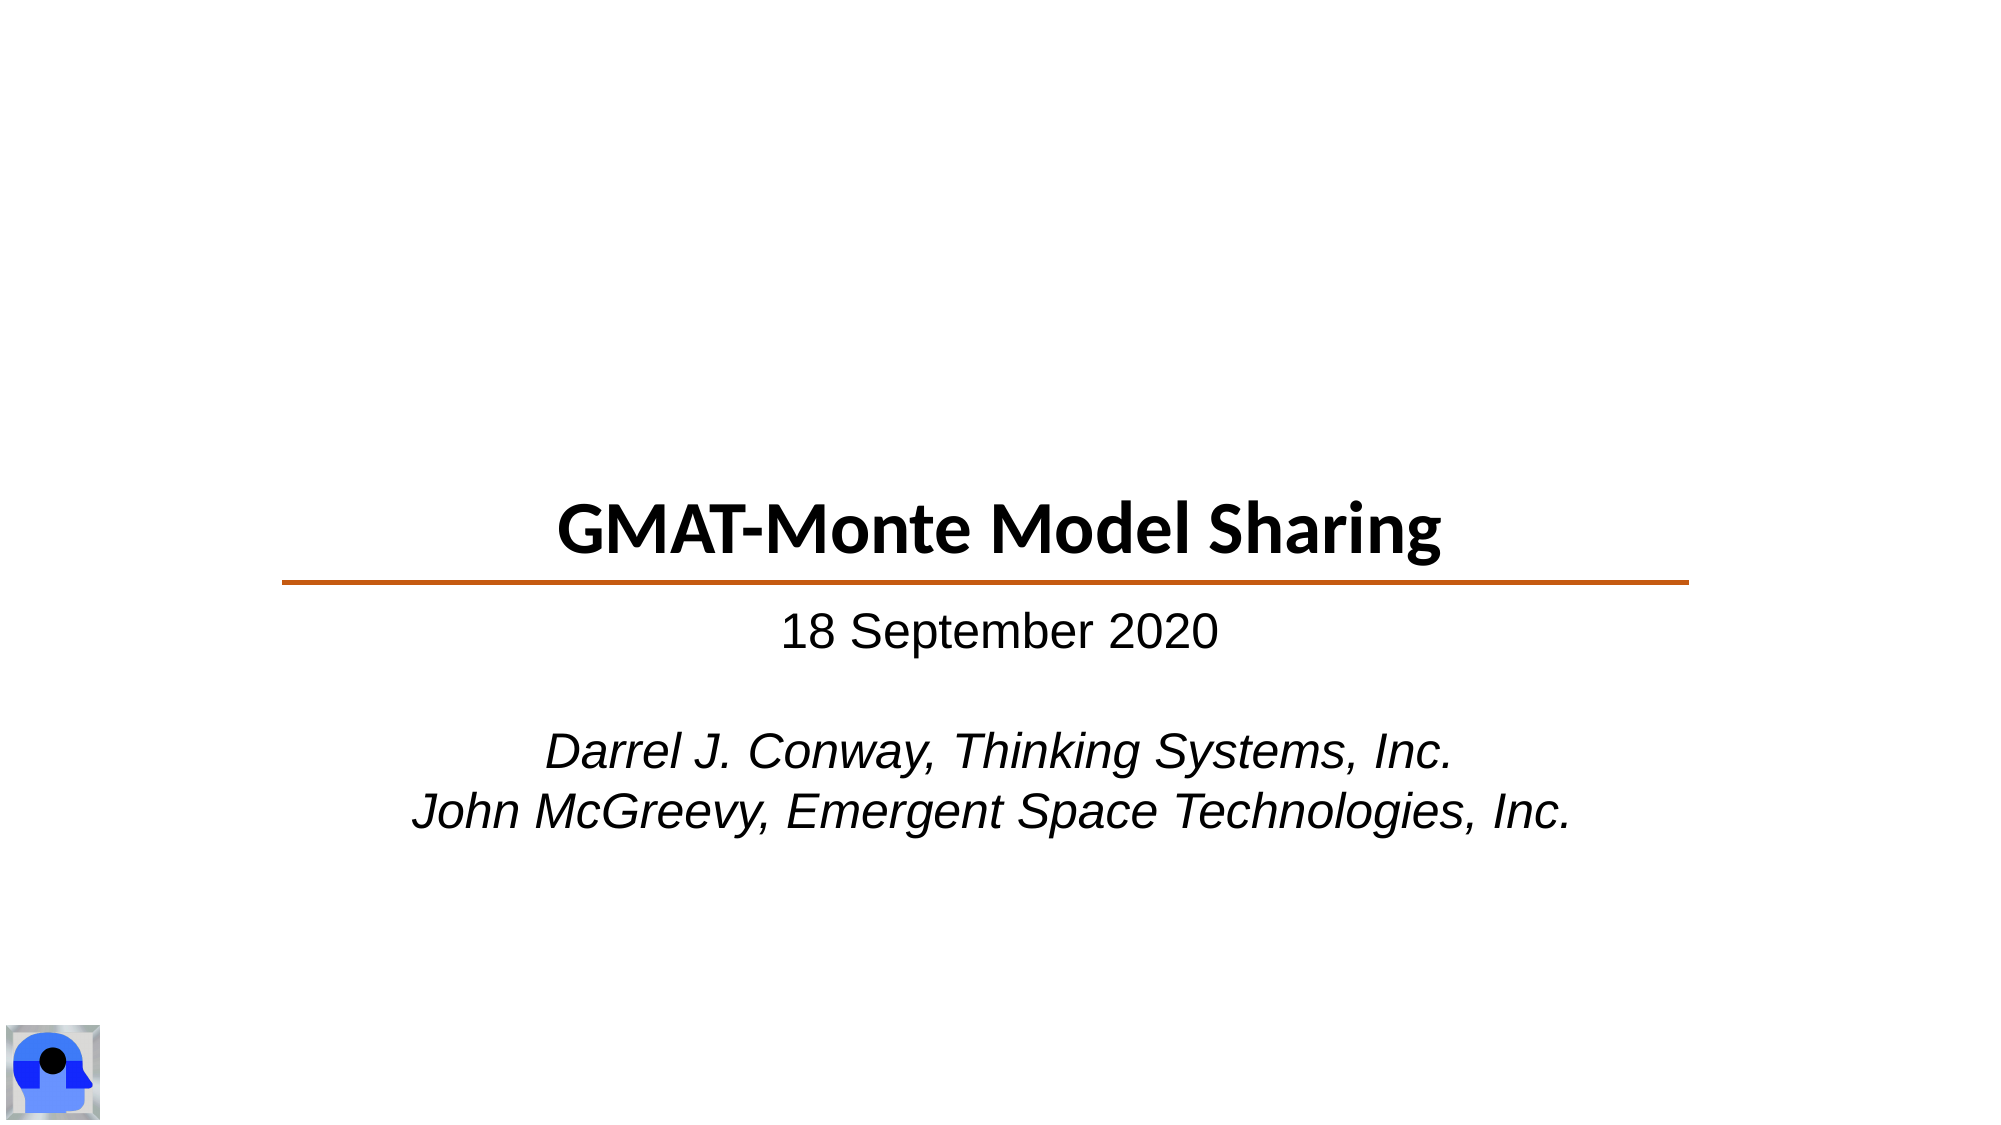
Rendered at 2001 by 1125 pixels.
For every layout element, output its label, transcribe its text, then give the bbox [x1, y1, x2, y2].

subtitle 18 September 2020 Darrel J. Conway, Thinking Systems, Inc. John McGreevy, Emergent Space Technologies, Inc. [249, 590, 1750, 863]
title GMAT-Monte Model Sharing [249, 184, 1750, 576]
picture [6, 1025, 100, 1120]
